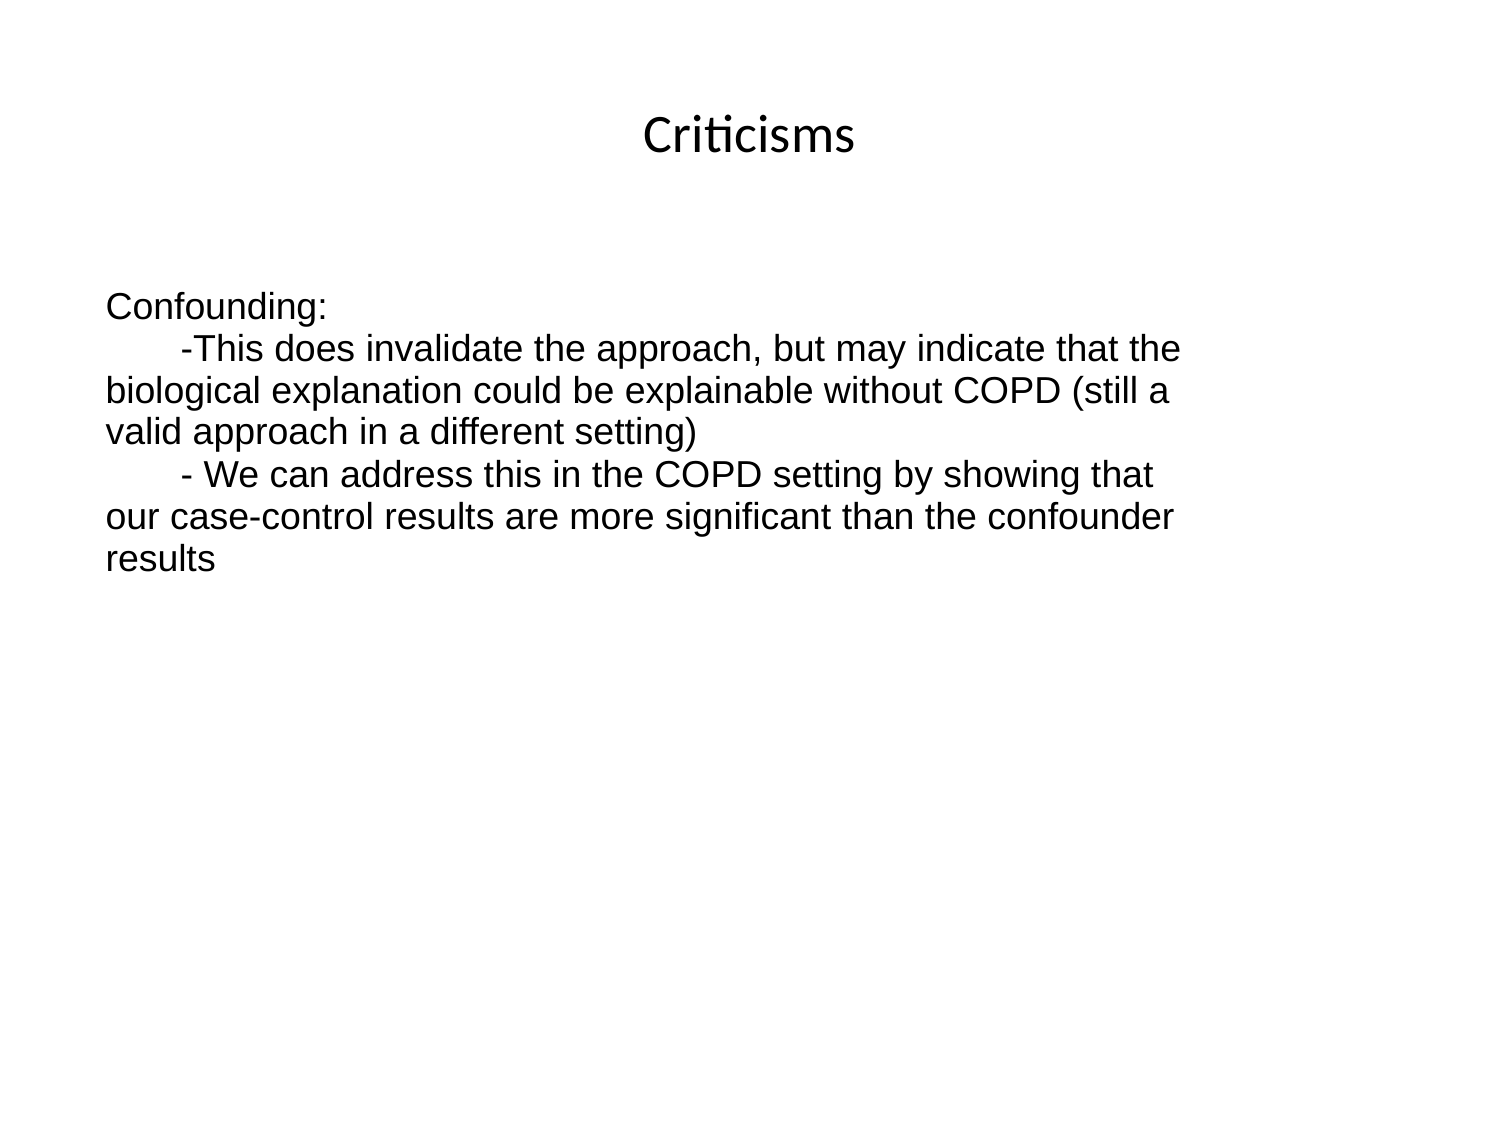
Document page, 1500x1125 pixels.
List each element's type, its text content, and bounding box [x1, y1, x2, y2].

text_box Confounding: -This does invalidate the approach, but may indicate that the biological explanation could be explainable without COPD (still a valid approach in a different setting) - We can address this in the COPD setting by showing that our case-control results are more significant than the confounder results [90, 277, 1206, 587]
title Criticisms [75, 45, 1425, 233]
